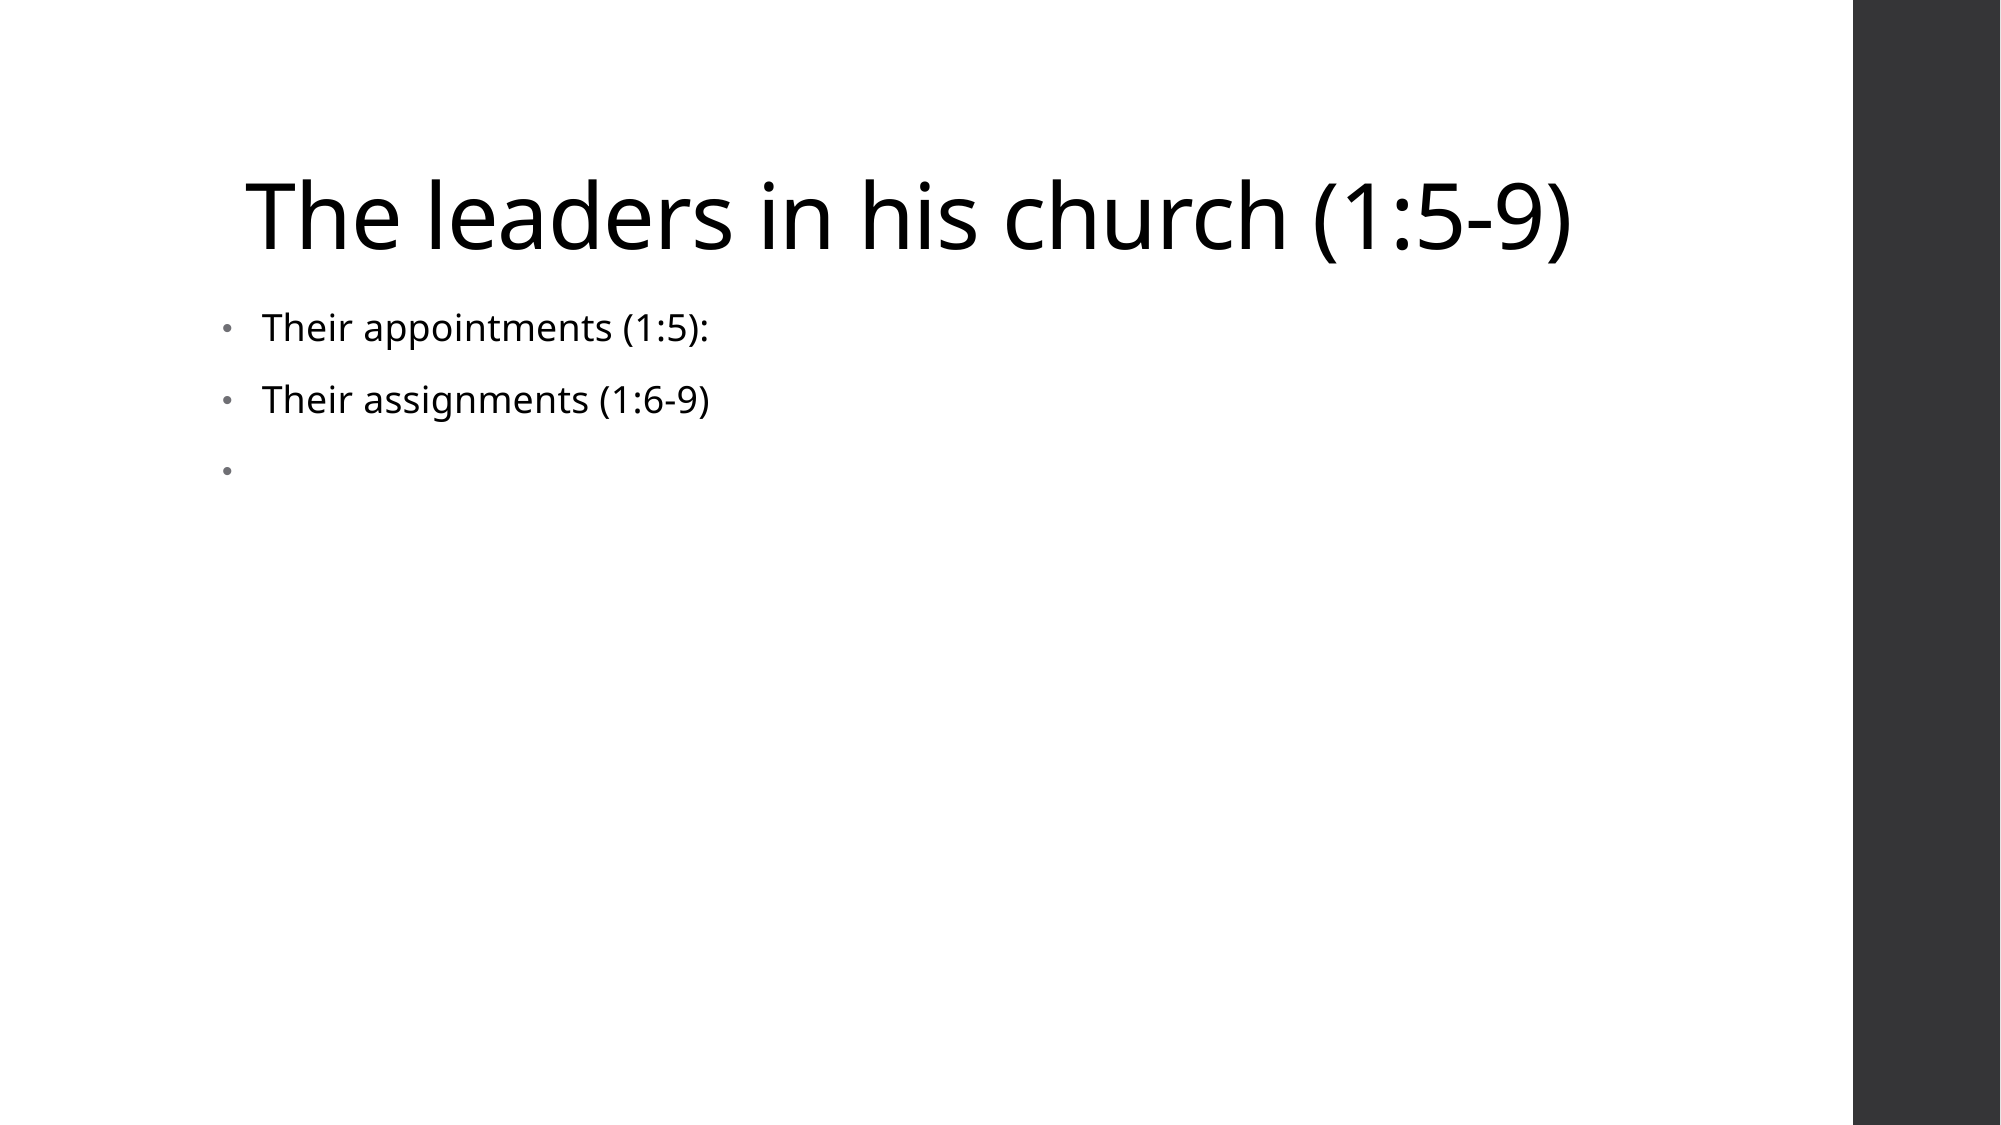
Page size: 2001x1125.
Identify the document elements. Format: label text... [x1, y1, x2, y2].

list Their appointments (1:5): Their assignments (1:6-9) [206, 299, 1617, 1014]
title The leaders in his church (1:5-9) [206, 60, 1797, 278]
